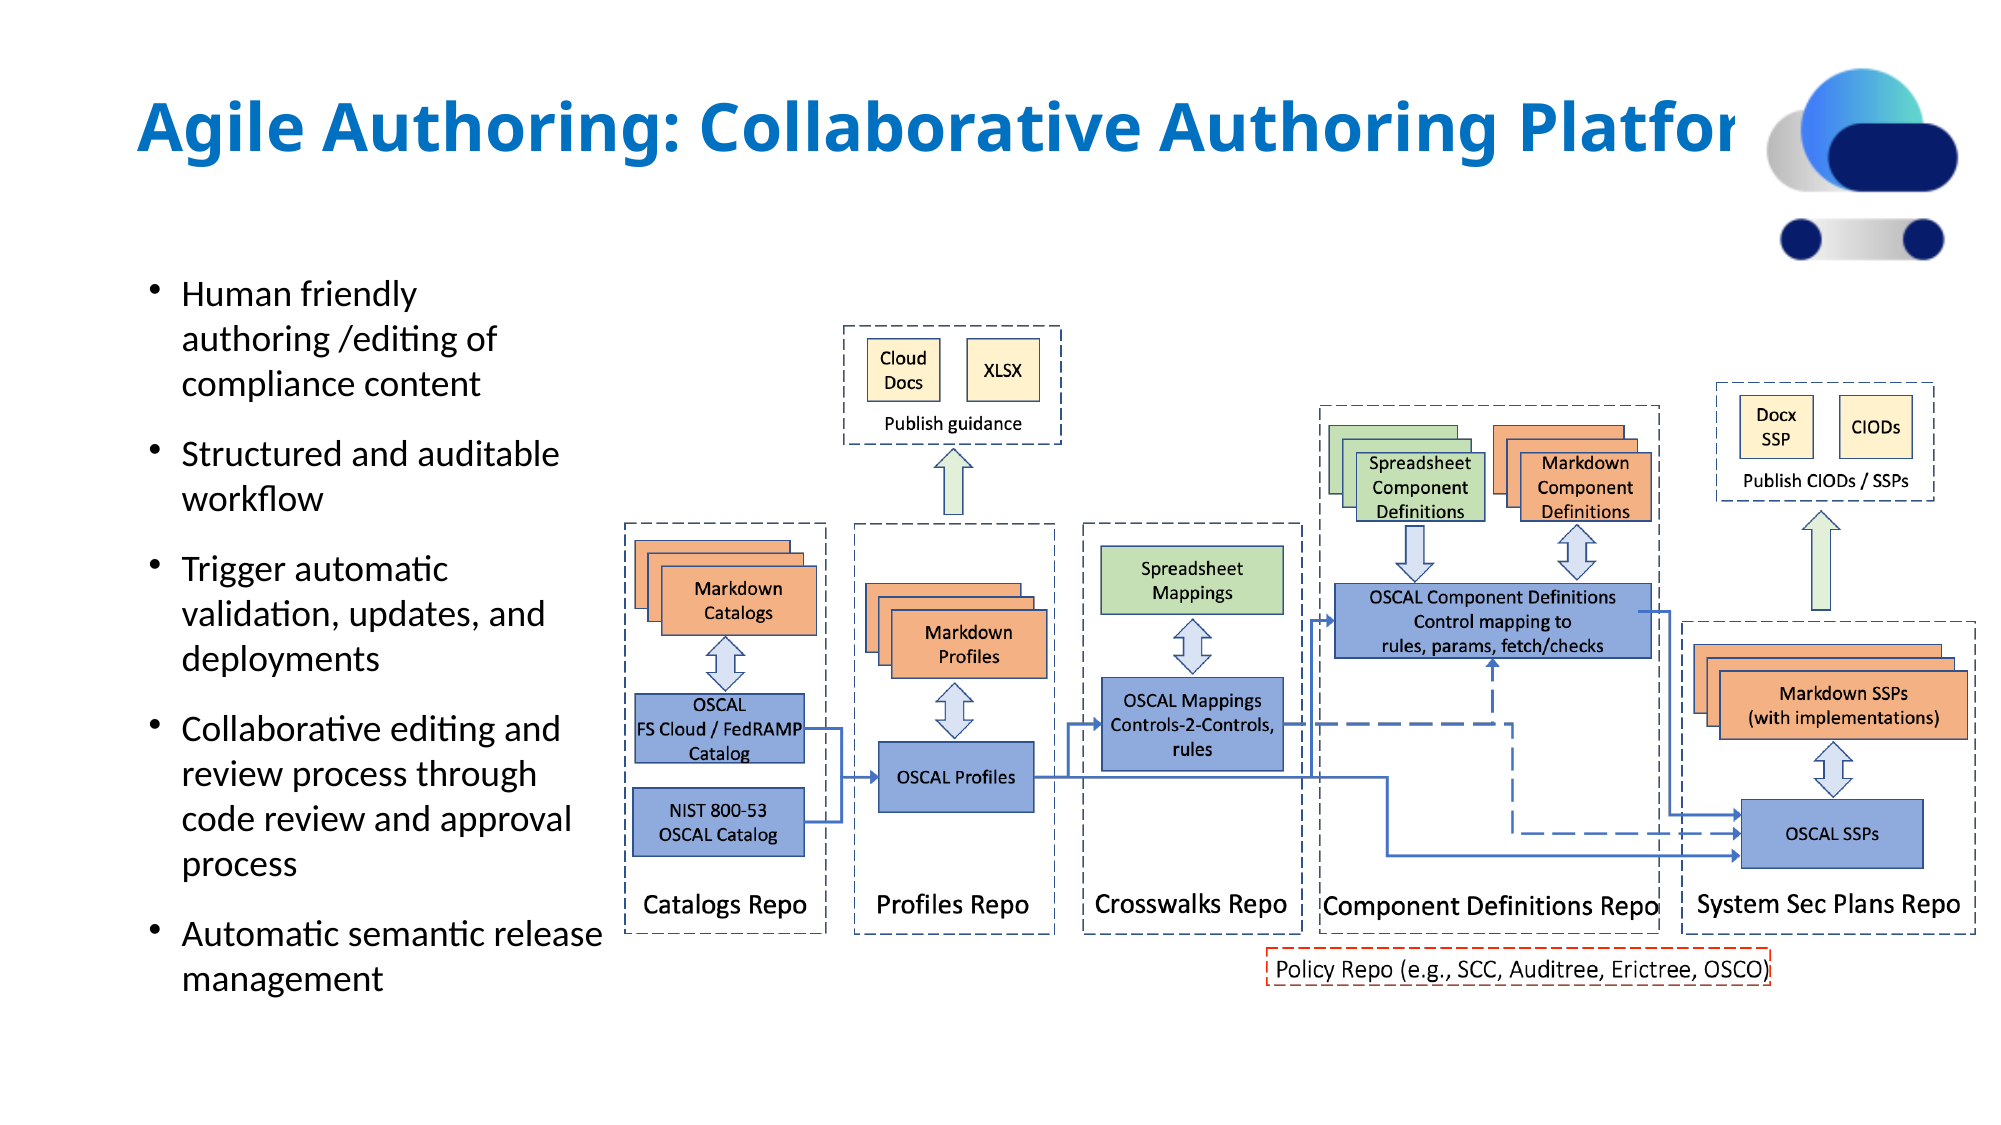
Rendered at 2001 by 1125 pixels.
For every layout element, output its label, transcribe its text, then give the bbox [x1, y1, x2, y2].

list Human friendly authoring /editing of compliance content Structured and auditable workflow Trigger automatic validation, updates, and deployments Collaborative editing and review process through code review and approval process Automatic semantic release management [137, 268, 616, 1042]
title Agile Authoring: Collaborative Authoring Platform [137, 59, 1735, 190]
picture [624, 46, 1985, 1000]
